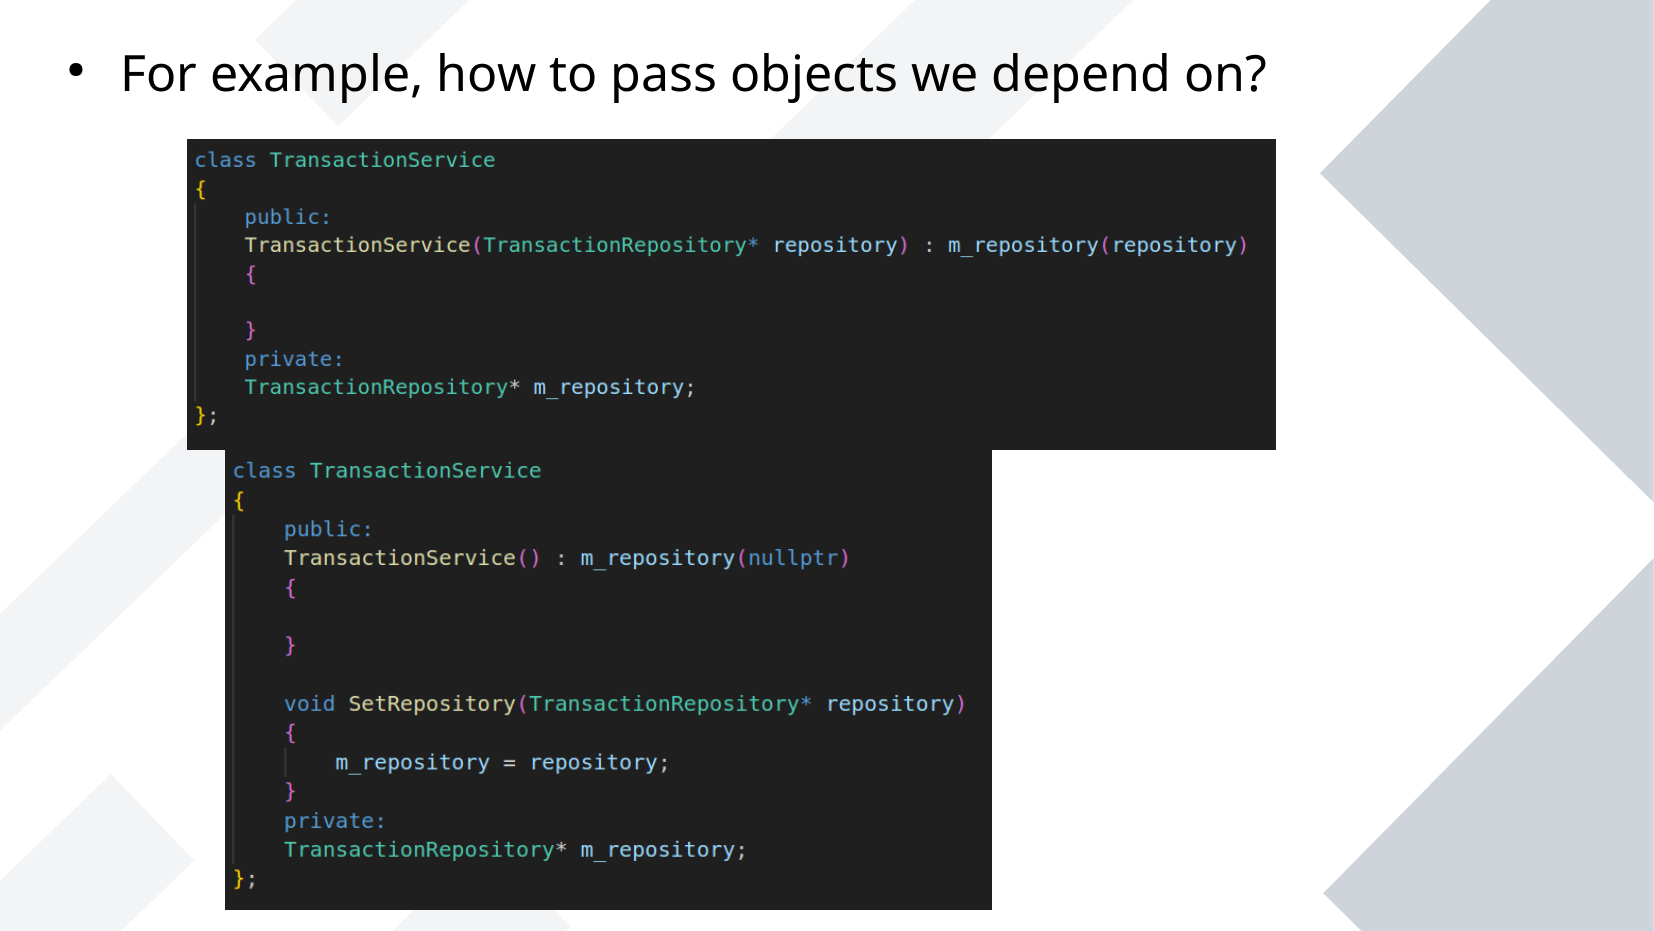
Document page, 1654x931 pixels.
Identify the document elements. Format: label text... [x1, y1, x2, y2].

list For example, how to pass objects we depend on? [49, 37, 1538, 577]
picture [187, 139, 1276, 910]
